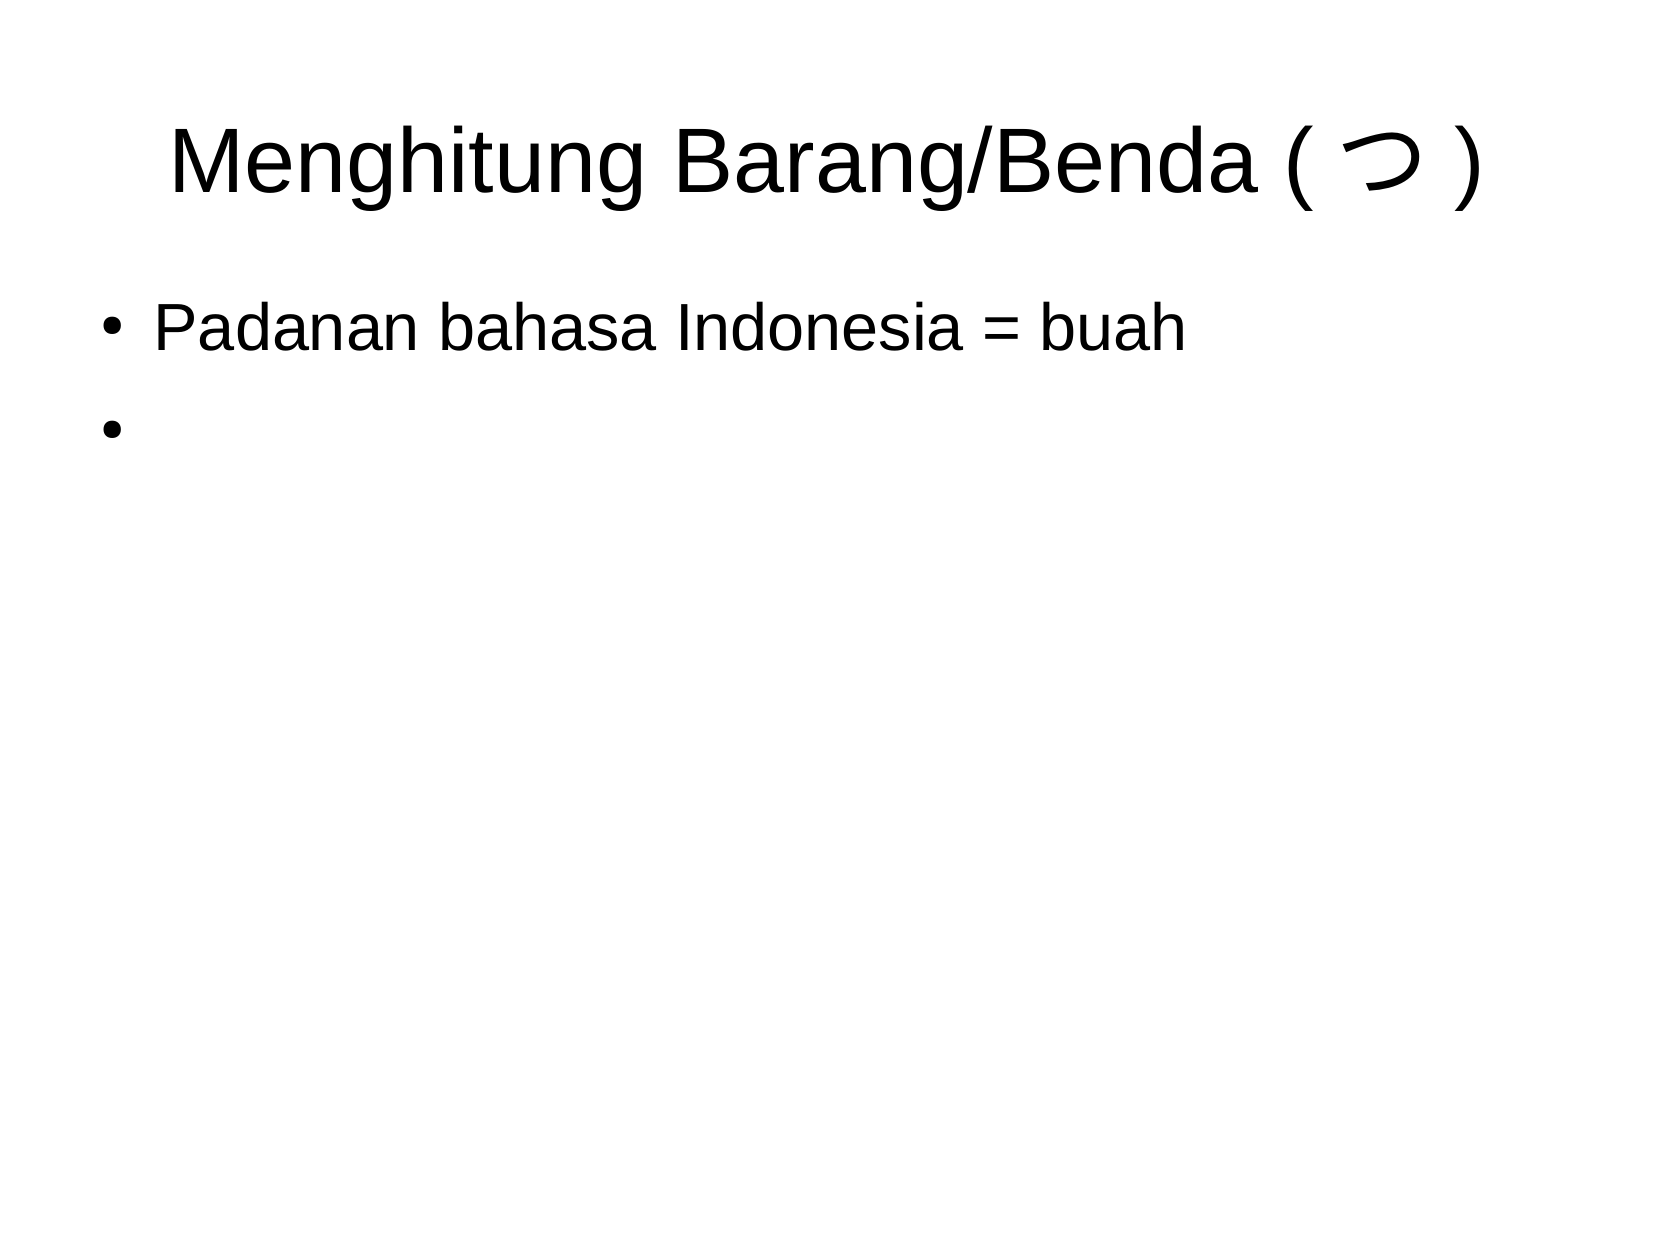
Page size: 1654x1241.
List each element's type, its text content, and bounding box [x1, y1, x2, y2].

title Menghitung Barang/Benda (つ) [82, 49, 1571, 257]
list Padanan bahasa Indonesia = buah [82, 290, 1571, 1010]
